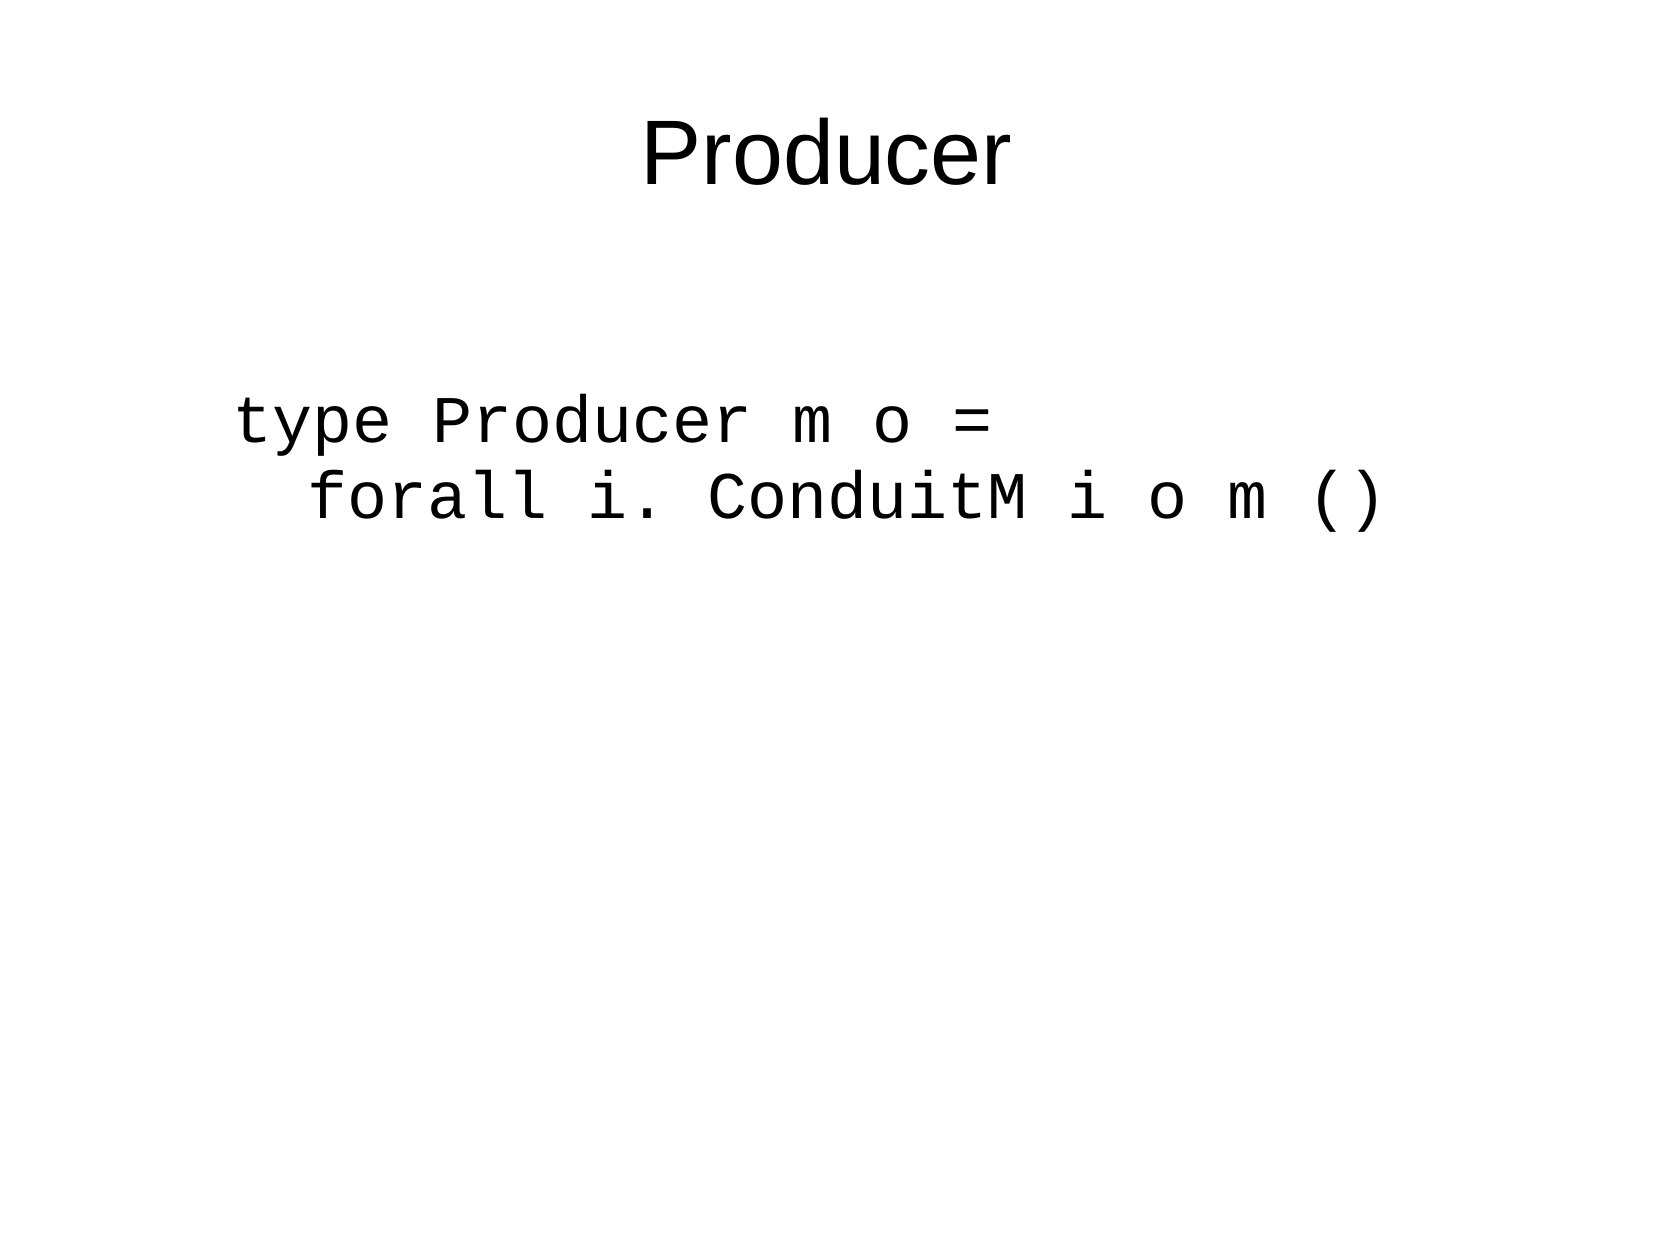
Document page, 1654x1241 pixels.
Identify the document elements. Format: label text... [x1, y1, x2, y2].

title Producer [82, 49, 1571, 257]
subtitle type Producer m o = forall i. ConduitM i o m () [82, 290, 1571, 1010]
